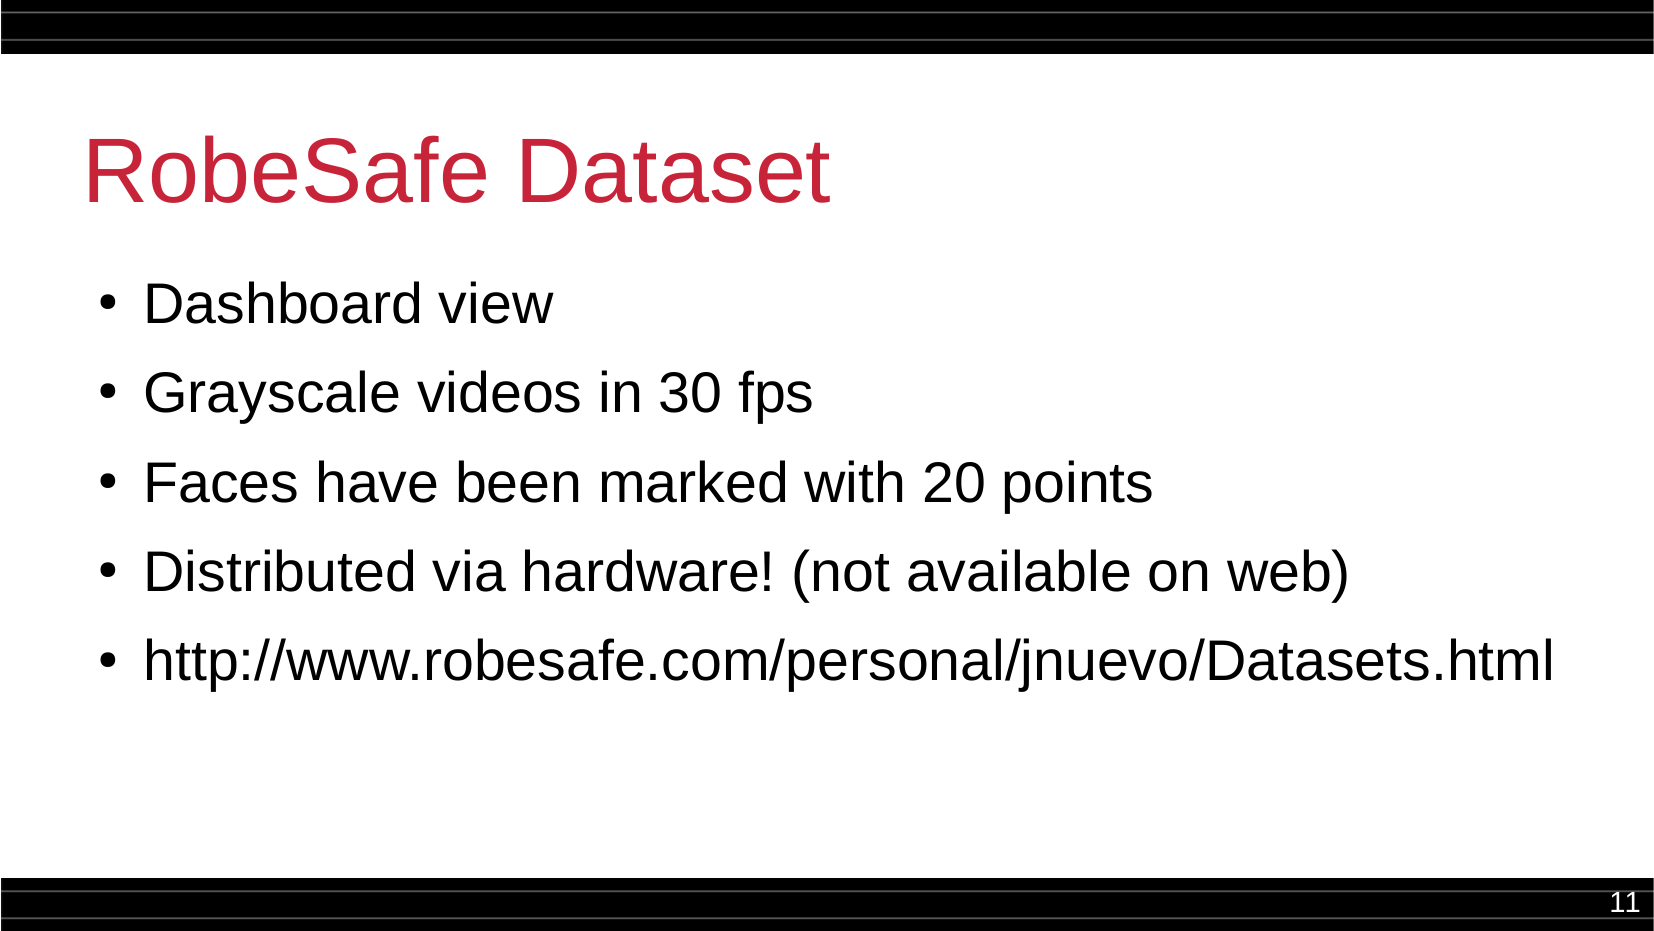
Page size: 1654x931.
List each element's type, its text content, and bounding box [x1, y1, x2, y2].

title RobeSafe Dataset [82, 92, 1571, 249]
picture [1, 878, 1654, 931]
list Dashboard view Grayscale videos in 30 fps Faces have been marked with 20 points Distributed via hardware! (not available on web) http://www.robesafe.com/personal/jnuevo/Datasets.html [82, 271, 1571, 758]
picture [1, 0, 1654, 54]
